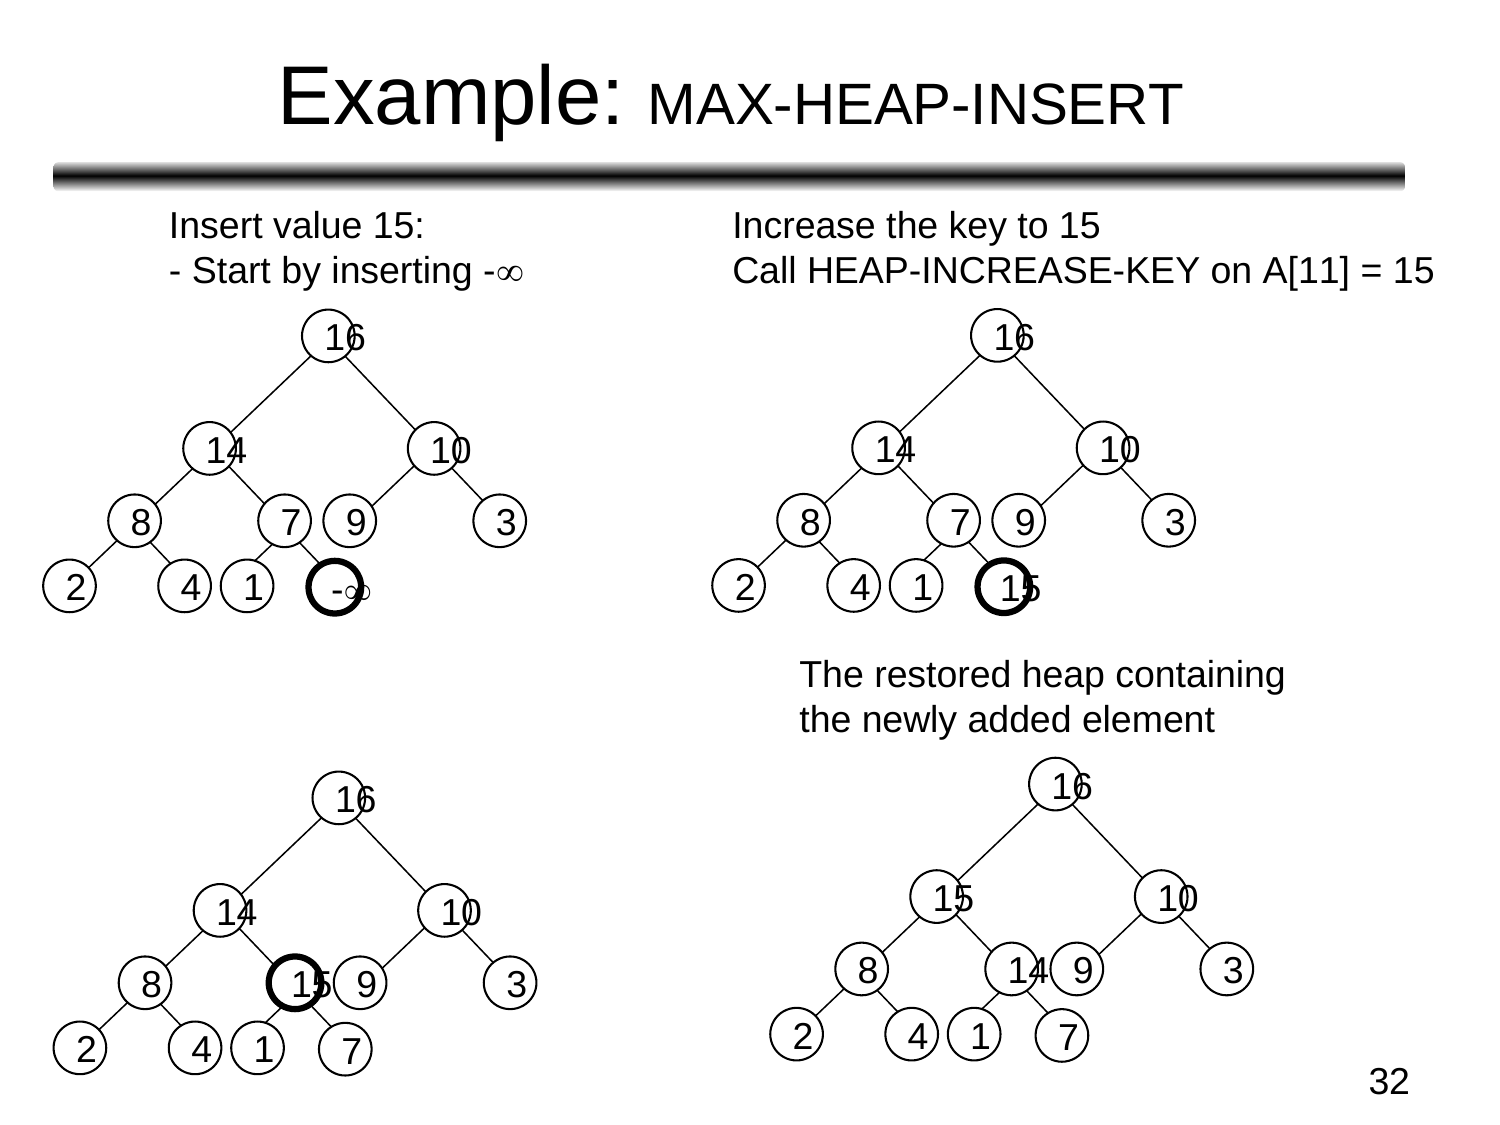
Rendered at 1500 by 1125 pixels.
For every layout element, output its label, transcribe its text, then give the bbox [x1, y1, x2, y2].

text_box 8 [108, 494, 161, 548]
text_box 14 [183, 422, 236, 475]
text_box 16 [350, 327, 355, 336]
text_box 3 [483, 956, 537, 1010]
text_box 2 [712, 559, 765, 612]
text_box 16 [1077, 776, 1082, 785]
text_box 16 [360, 789, 365, 798]
text_box 14 [852, 421, 905, 475]
text_box Insert value 15: - Start by inserting - [154, 193, 540, 299]
text_box 9 [323, 494, 377, 548]
text_box 16 [351, 336, 355, 346]
text_box 7 [1035, 1009, 1089, 1062]
text_box 14 [193, 884, 246, 937]
text_box 14 [985, 942, 1038, 996]
text_box 16 [1029, 757, 1080, 811]
text_box 4 [885, 1007, 939, 1061]
text_box 16 [312, 771, 363, 825]
text_box 10 [1124, 439, 1130, 459]
text_box - [308, 560, 362, 614]
text_box 10 [466, 902, 471, 922]
text_box 10 [1076, 421, 1127, 475]
text_box 14 [1032, 966, 1039, 975]
text_box 9 [992, 493, 1046, 547]
text_box 16 [971, 309, 1022, 362]
text_box 8 [835, 942, 889, 996]
text_box Increase the key to 15 Call HEAP-INCREASE-KEY on A[11] = 15 [717, 193, 1450, 299]
text_box 1 [220, 559, 274, 613]
title Example: MAX-HEAP-INSERT [55, 16, 1406, 166]
text_box 1 [889, 559, 943, 612]
text_box 14 [899, 445, 905, 454]
text_box 10 [1182, 888, 1188, 908]
text_box 16 [1019, 327, 1024, 336]
text_box 7 [258, 494, 311, 548]
text_box The restored heap containing the newly added element [784, 642, 1301, 748]
text_box 3 [1142, 493, 1196, 547]
text_box 3 [1200, 942, 1254, 996]
text_box 15 [1026, 578, 1031, 586]
text_box 2 [53, 1021, 107, 1075]
text_box 4 [827, 559, 880, 612]
text_box 4 [168, 1021, 222, 1075]
text_box 2 [43, 559, 96, 613]
text_box 14 [240, 907, 247, 917]
text_box 16 [1078, 785, 1082, 795]
text_box 14 [230, 446, 236, 455]
text_box 15 [977, 560, 1031, 614]
text_box 10 [1134, 870, 1185, 923]
text_box 7 [318, 1022, 372, 1076]
text_box 10 [418, 884, 469, 937]
text_box 4 [158, 559, 211, 613]
text_box 2 [770, 1007, 823, 1061]
text_box 3 [473, 494, 527, 548]
text_box 15 [910, 870, 963, 923]
text_box 9 [333, 956, 387, 1010]
text_box 9 [1050, 942, 1104, 996]
text_box 16 [302, 309, 353, 363]
text_box 1 [947, 1007, 1001, 1061]
text_box 8 [777, 493, 830, 547]
text_box 1 [231, 1021, 284, 1075]
text_box 8 [118, 956, 172, 1010]
text_box 16 [361, 798, 366, 809]
text_box 15 [317, 974, 322, 982]
text_box 16 [1020, 336, 1024, 346]
text_box 15 [268, 956, 322, 1010]
text_box 10 [455, 440, 461, 460]
text_box 10 [407, 422, 458, 475]
text_box 7 [927, 493, 980, 547]
